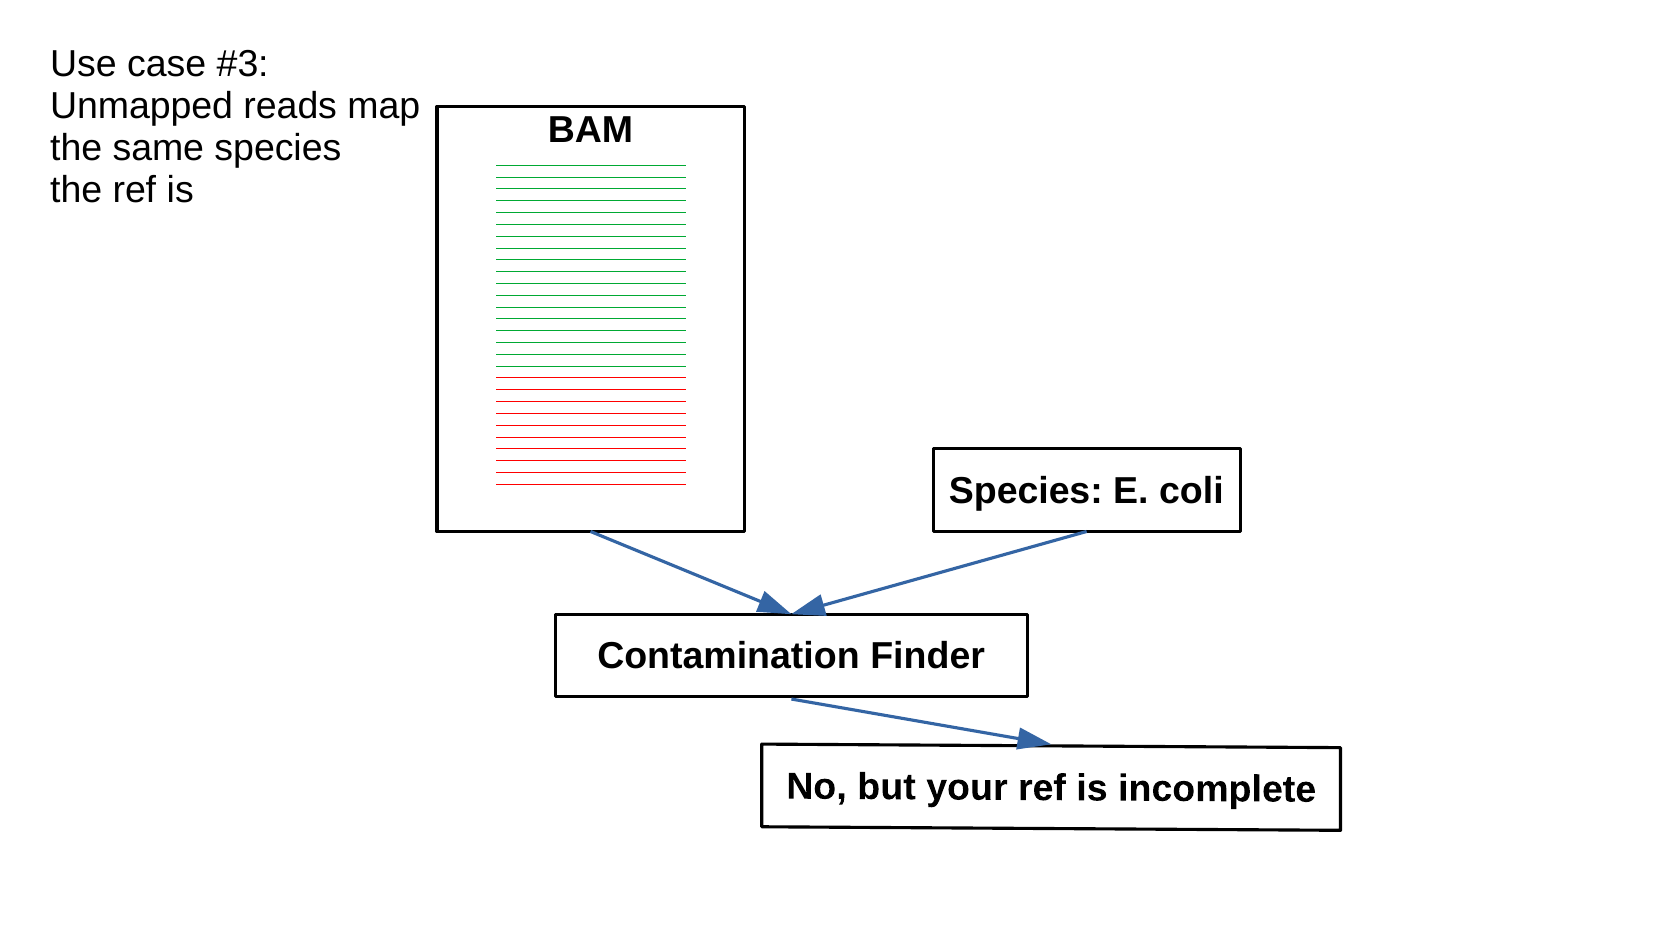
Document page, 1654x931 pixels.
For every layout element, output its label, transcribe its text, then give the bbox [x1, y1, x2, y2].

text_box Use case #3: Unmapped reads map the same species the ref is [35, 35, 436, 219]
text_box Species: E. coli [933, 448, 1241, 532]
text_box BAM [437, 106, 745, 532]
text_box No, but your ref is incomplete [761, 744, 1341, 831]
text_box Contamination Finder [555, 614, 1028, 697]
